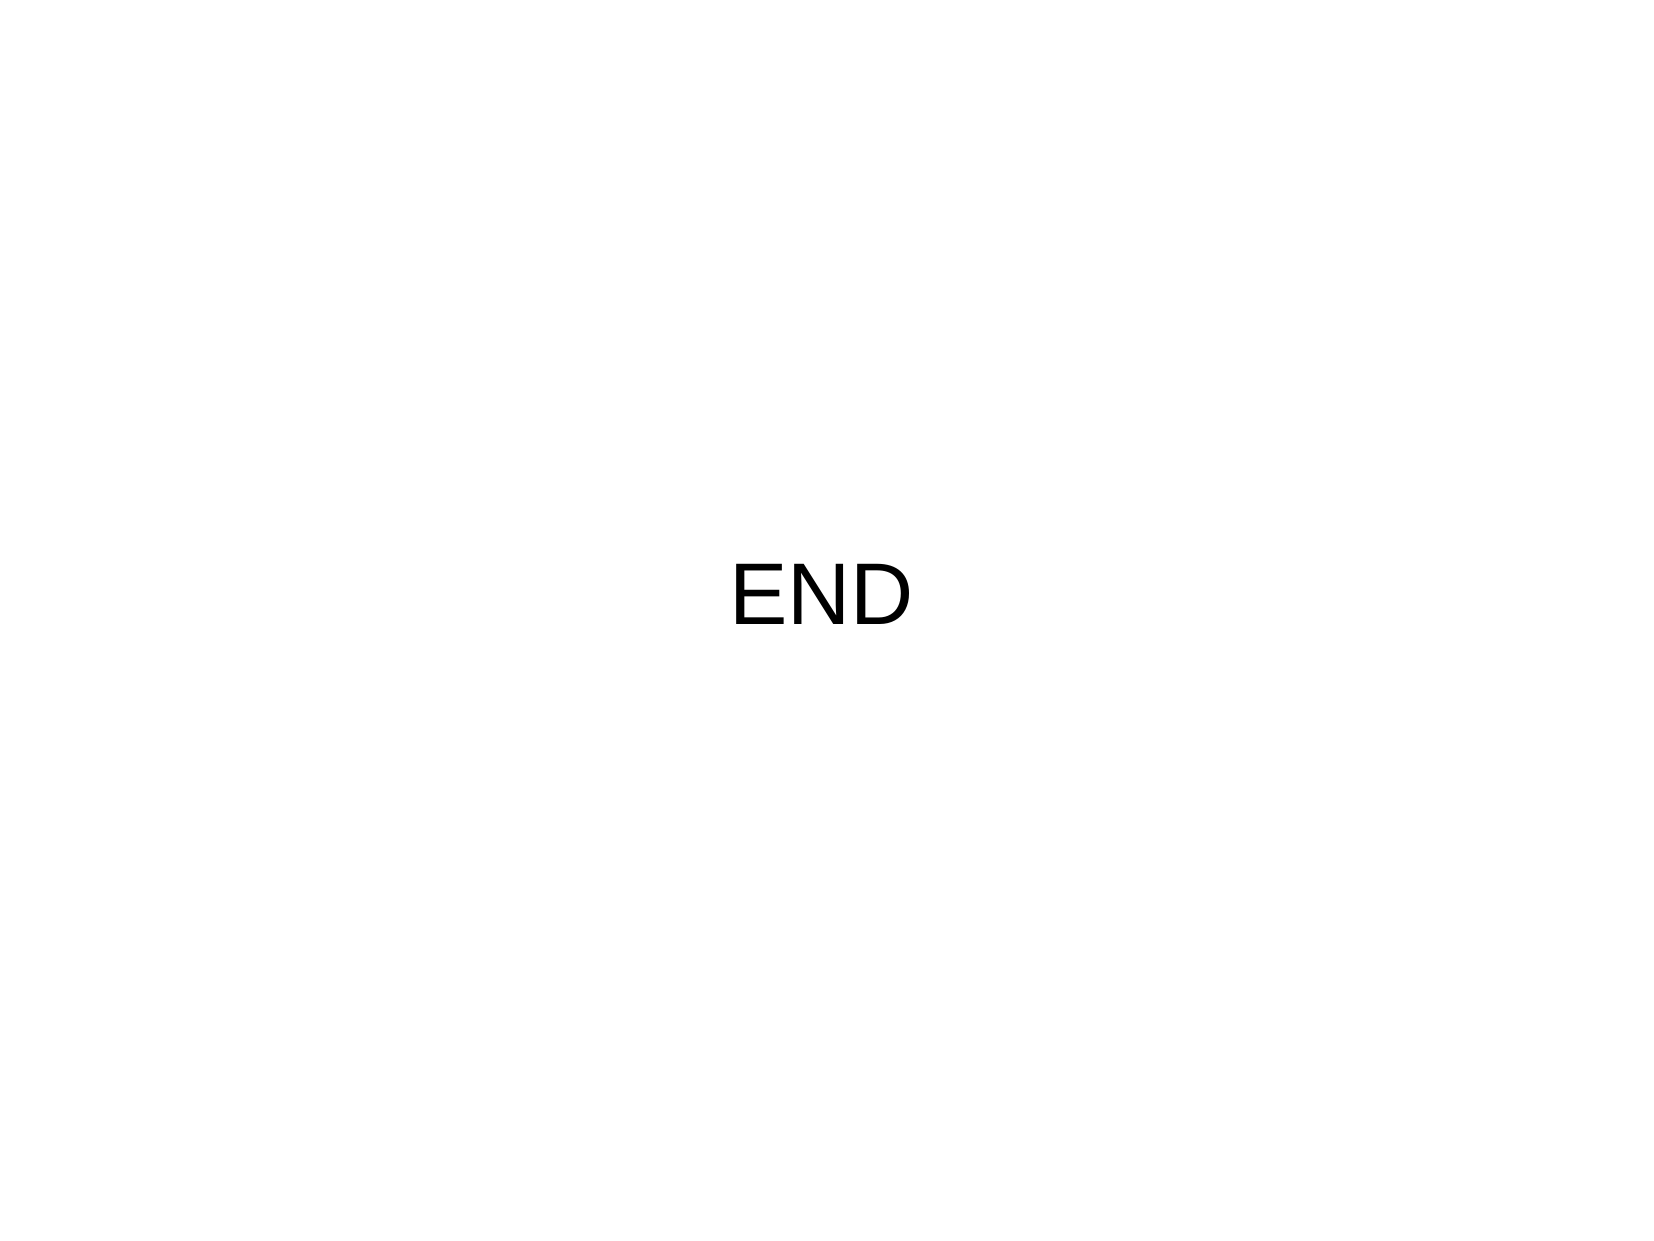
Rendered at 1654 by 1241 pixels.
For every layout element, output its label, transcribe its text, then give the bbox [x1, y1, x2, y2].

text_box END [714, 538, 988, 651]
